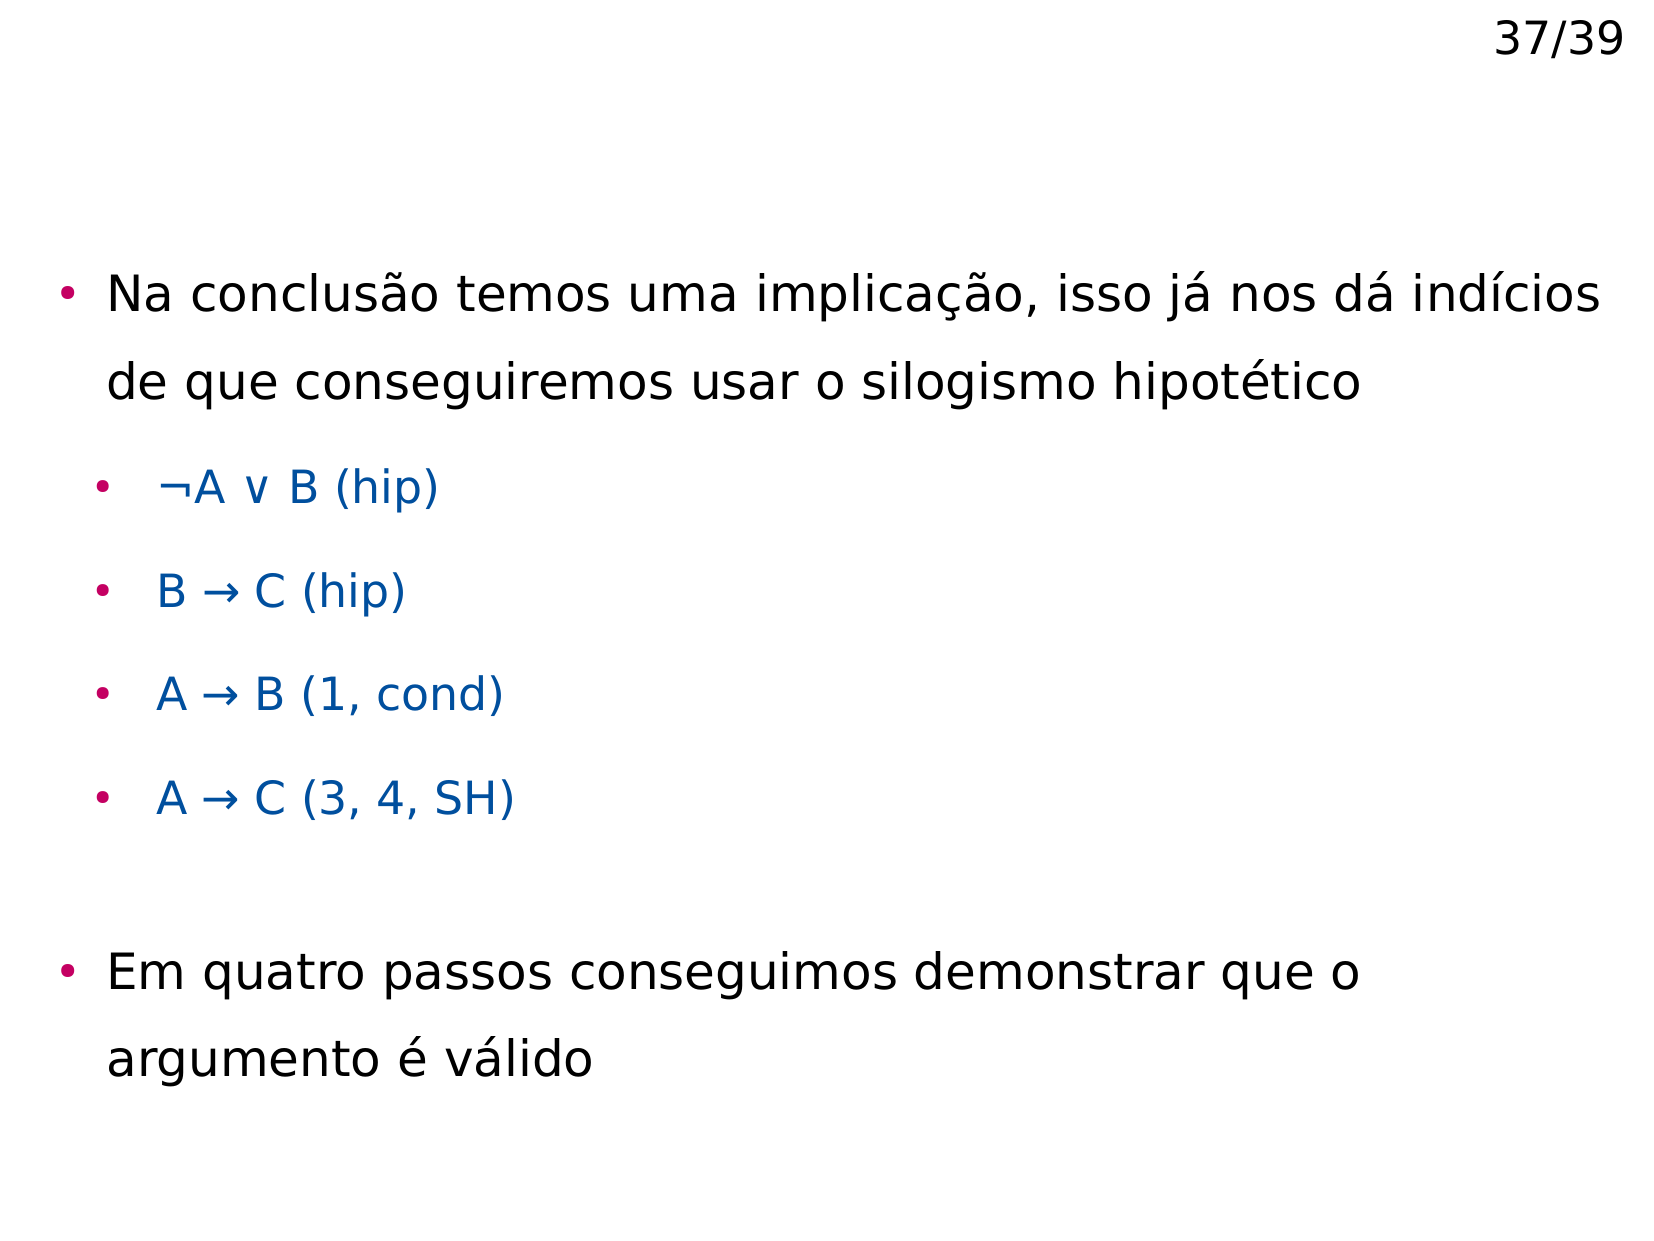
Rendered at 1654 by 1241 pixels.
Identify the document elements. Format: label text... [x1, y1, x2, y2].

list Na conclusão temos uma implicação, isso já nos dá indícios de que conseguiremos usar o silogismo hipotético ¬A ∨ B (hip) B → C (hip) A → B (1, cond) A → C (3, 4, SH) Em quatro passos conseguimos demonstrar que o argumento é válido [59, 236, 1625, 1211]
